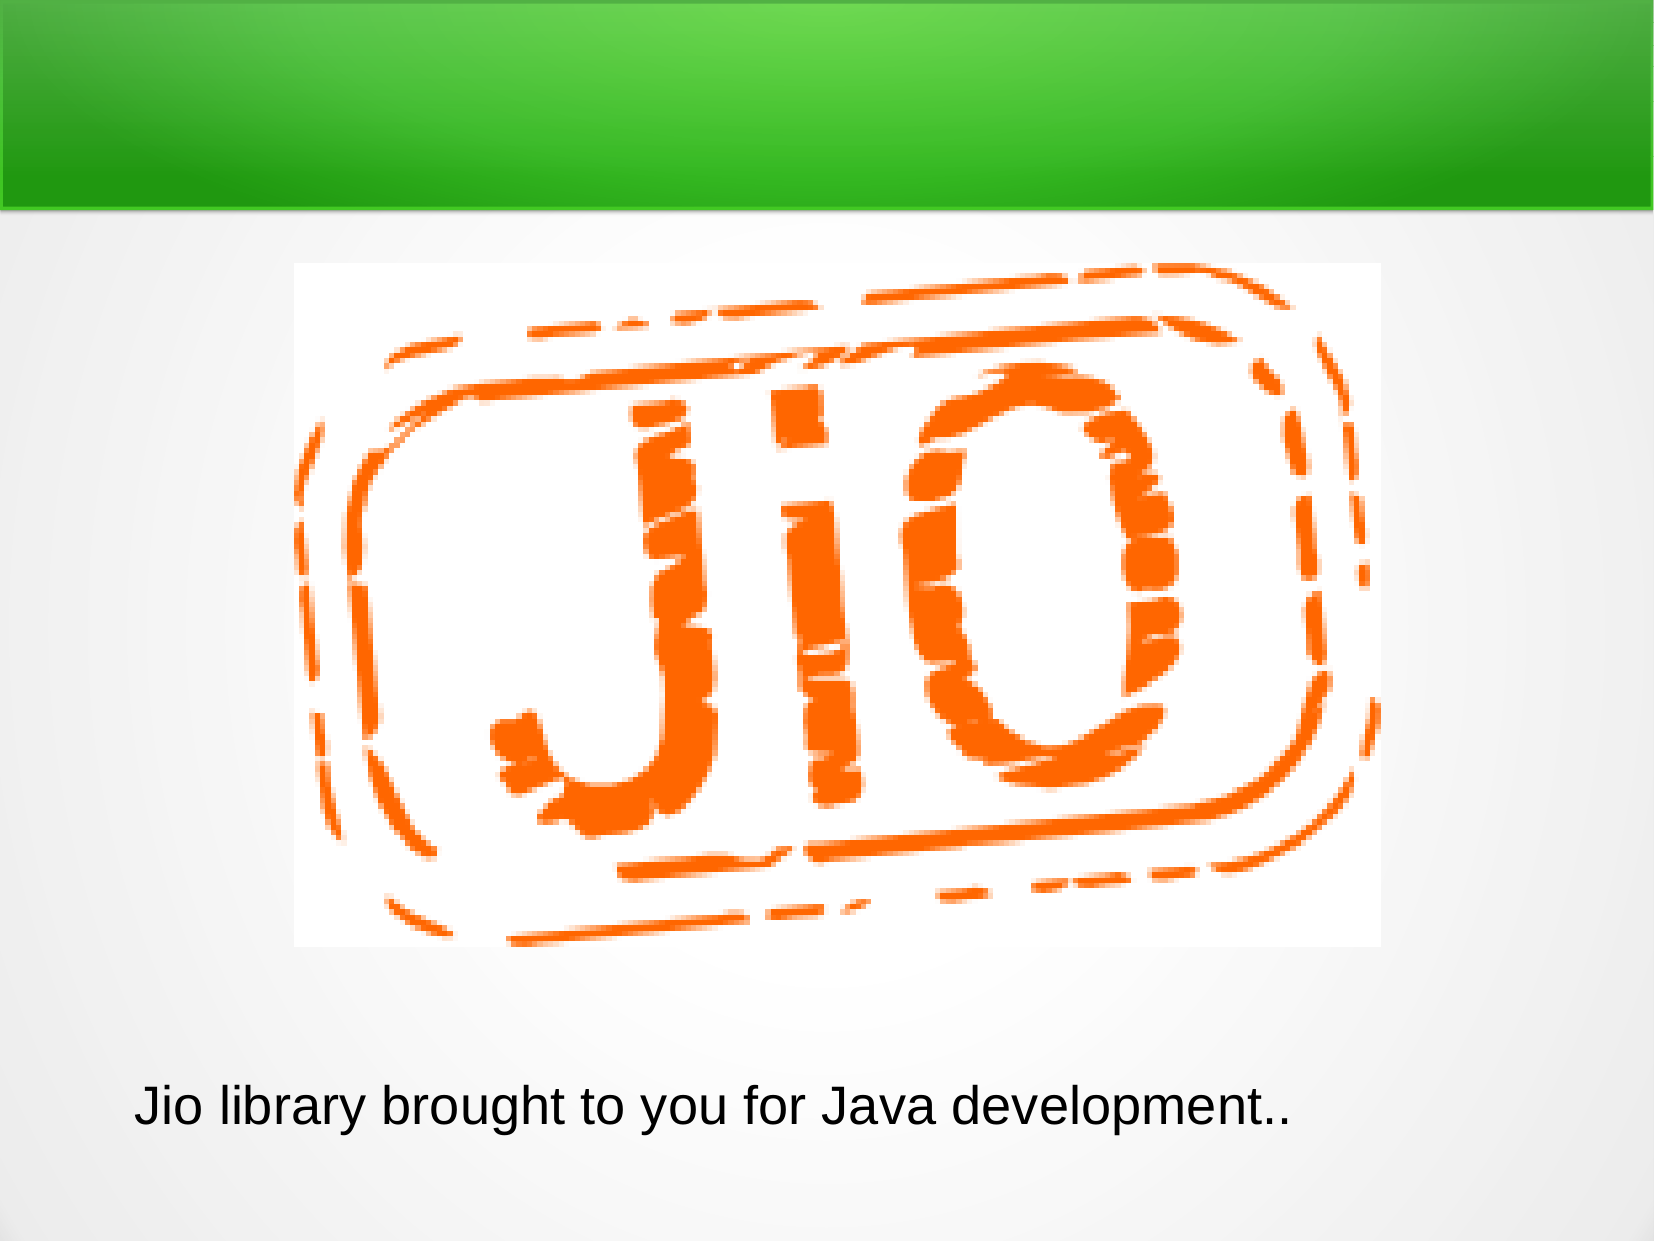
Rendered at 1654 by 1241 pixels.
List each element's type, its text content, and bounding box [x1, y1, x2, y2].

picture [294, 263, 1381, 947]
text_box Jio library brought to you for Java development.. [120, 1068, 1546, 1144]
